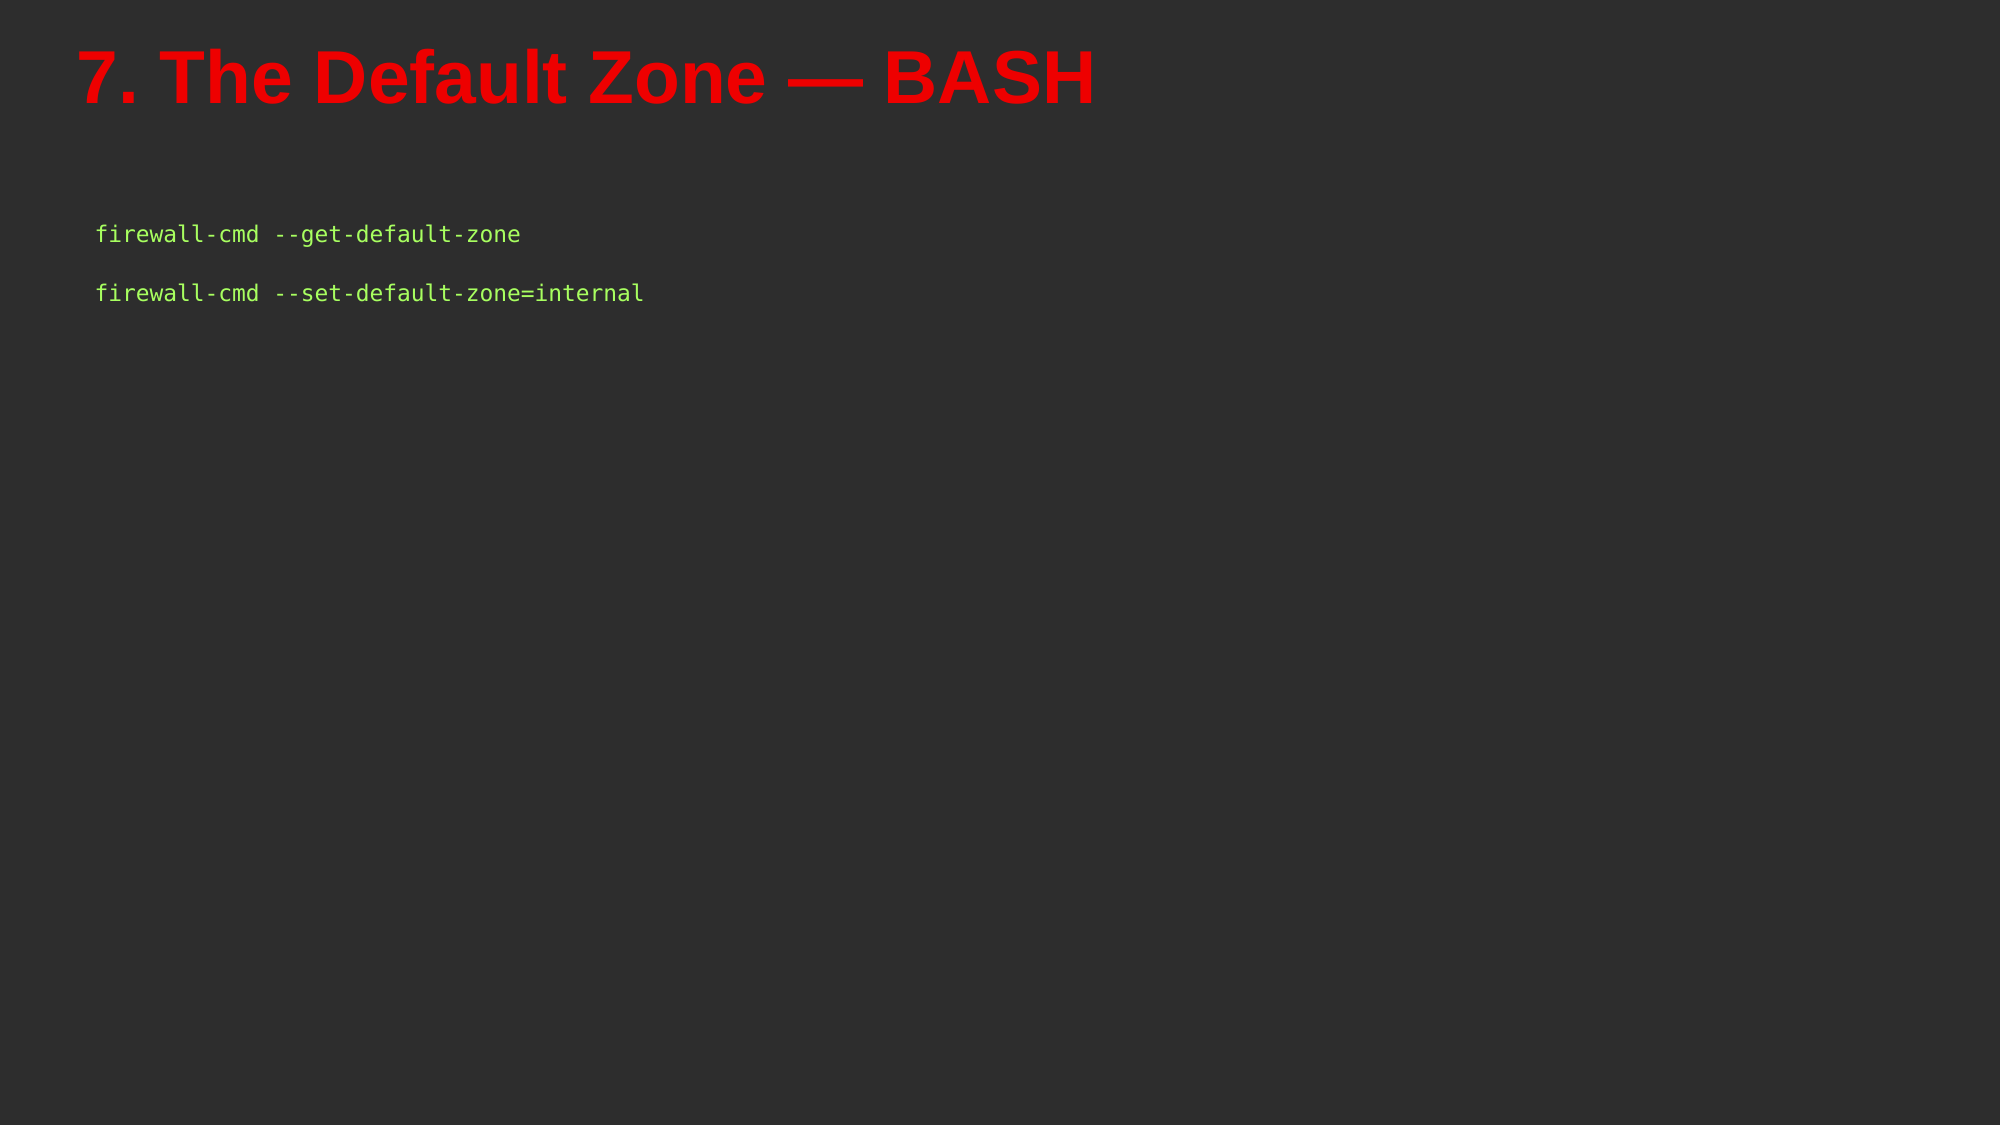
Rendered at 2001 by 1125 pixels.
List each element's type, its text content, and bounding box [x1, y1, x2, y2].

text_box 7. The Default Zone — BASH [59, 23, 1942, 178]
text_box firewall-cmd --get-default-zone firewall-cmd --set-default-zone=internal [59, 194, 1942, 1093]
